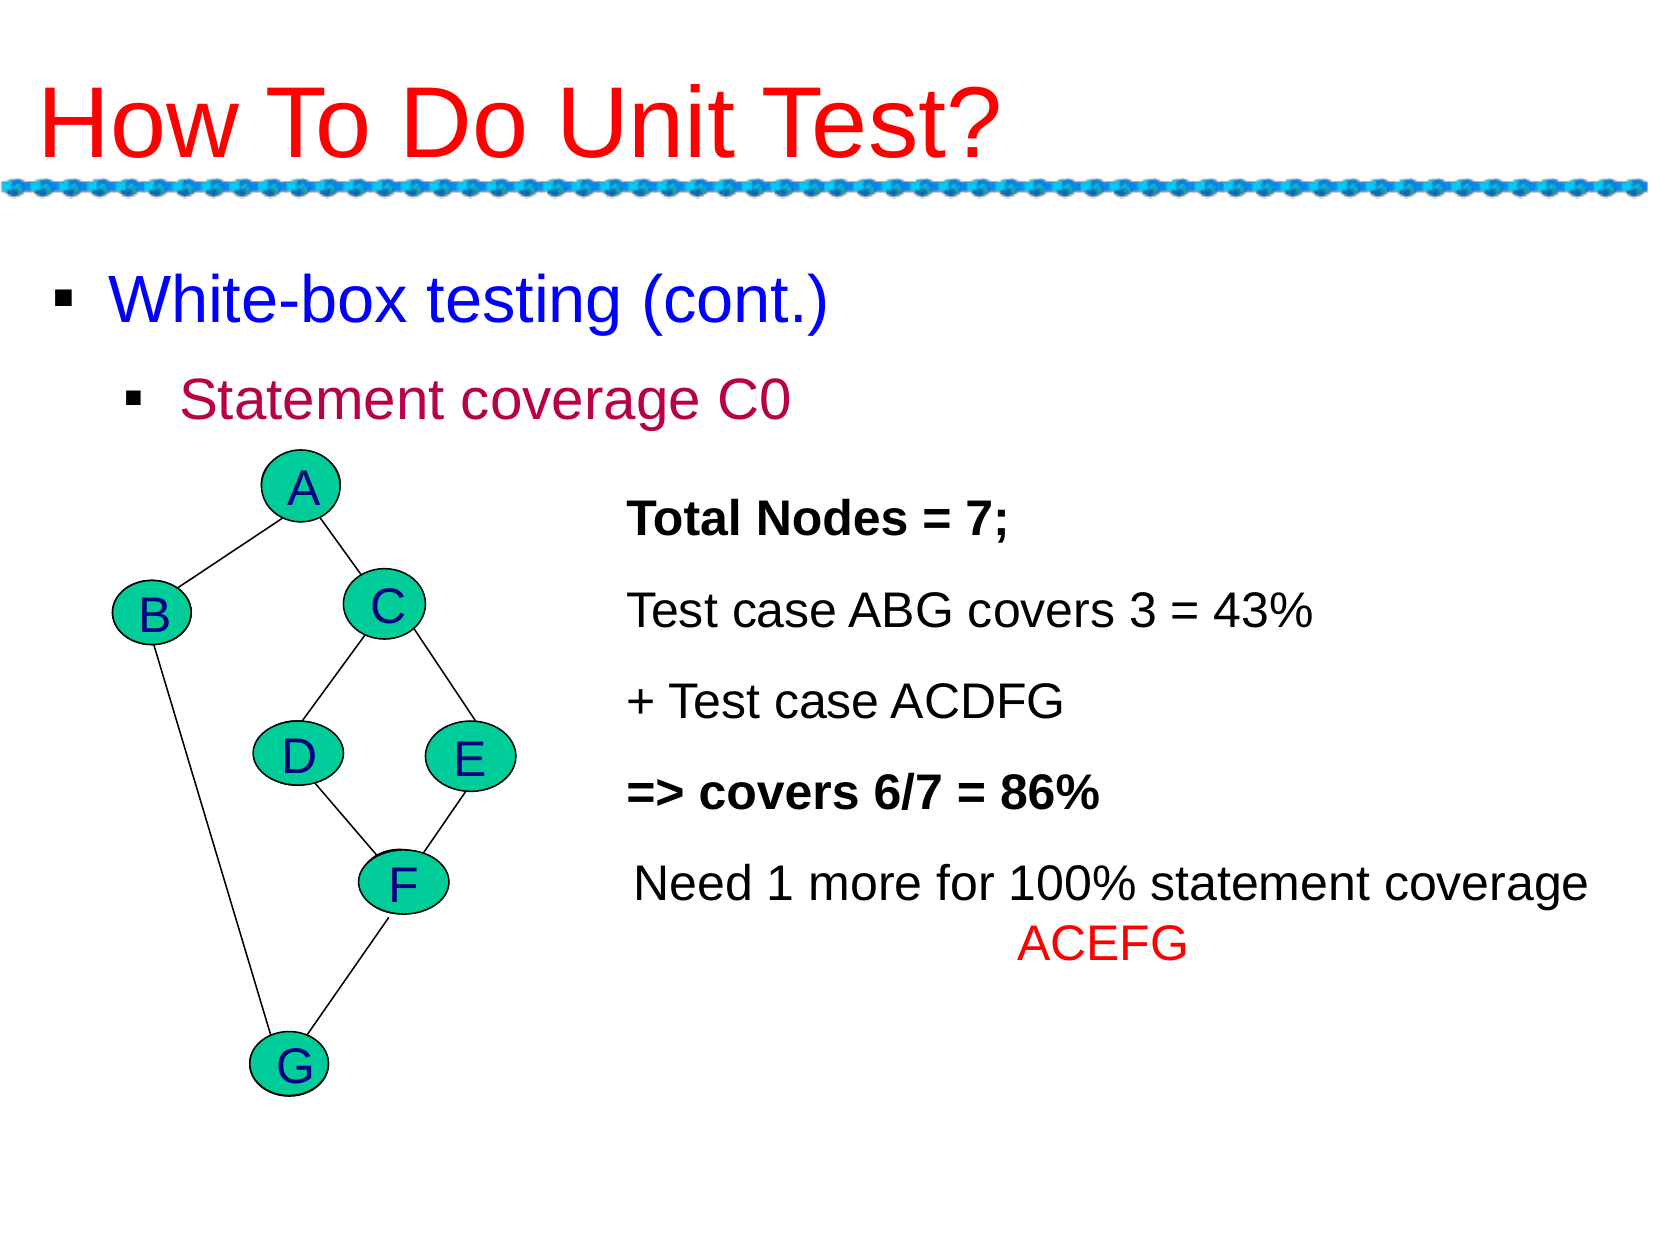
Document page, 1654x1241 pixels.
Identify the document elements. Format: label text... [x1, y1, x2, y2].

text_box B [112, 580, 192, 645]
text_box A [261, 449, 341, 522]
list White-box testing (cont.) Statement coverage C0 [37, 262, 1651, 1163]
text_box C [343, 568, 426, 640]
text_box F [358, 849, 449, 915]
title How To Do Unit Test? [37, 37, 1651, 207]
picture [0, 178, 37, 199]
text_box G [249, 1031, 329, 1096]
text_box D [253, 721, 344, 786]
text_box E [425, 721, 516, 792]
text_box Total Nodes = 7; Test case ABG covers 3 = 43% + Test case ACDFG => covers 6/7 = 86% Need 1 more for 100% statement coverage ACEFG [593, 478, 1613, 979]
